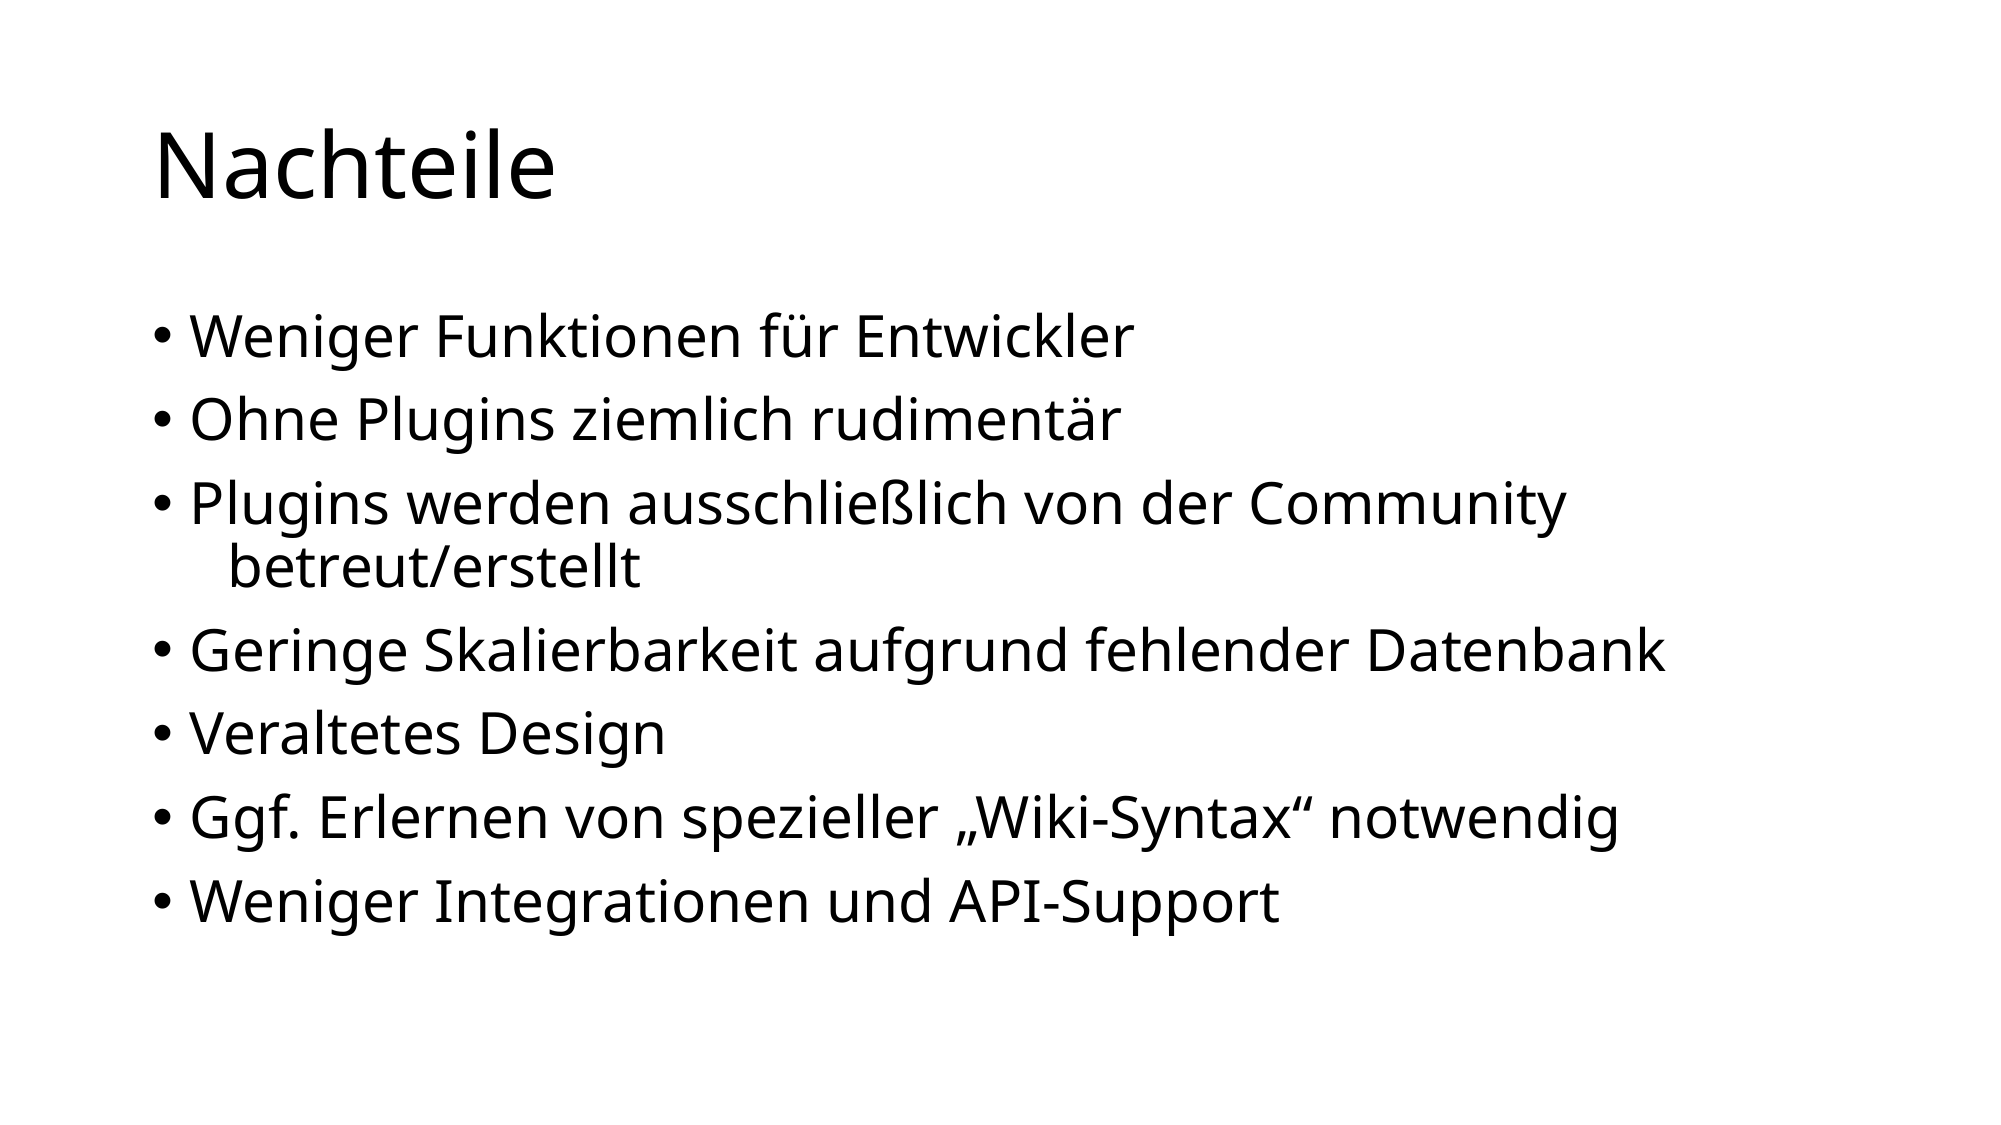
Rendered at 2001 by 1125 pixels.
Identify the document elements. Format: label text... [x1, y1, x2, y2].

list Weniger Funktionen für Entwickler Ohne Plugins ziemlich rudimentär Plugins werden ausschließlich von der Community betreut/erstellt Geringe Skalierbarkeit aufgrund fehlender Datenbank Veraltetes Design Ggf. Erlernen von spezieller „Wiki-Syntax“ notwendig Weniger Integrationen und API-Support [137, 299, 1863, 1014]
title Nachteile [137, 59, 1863, 278]
